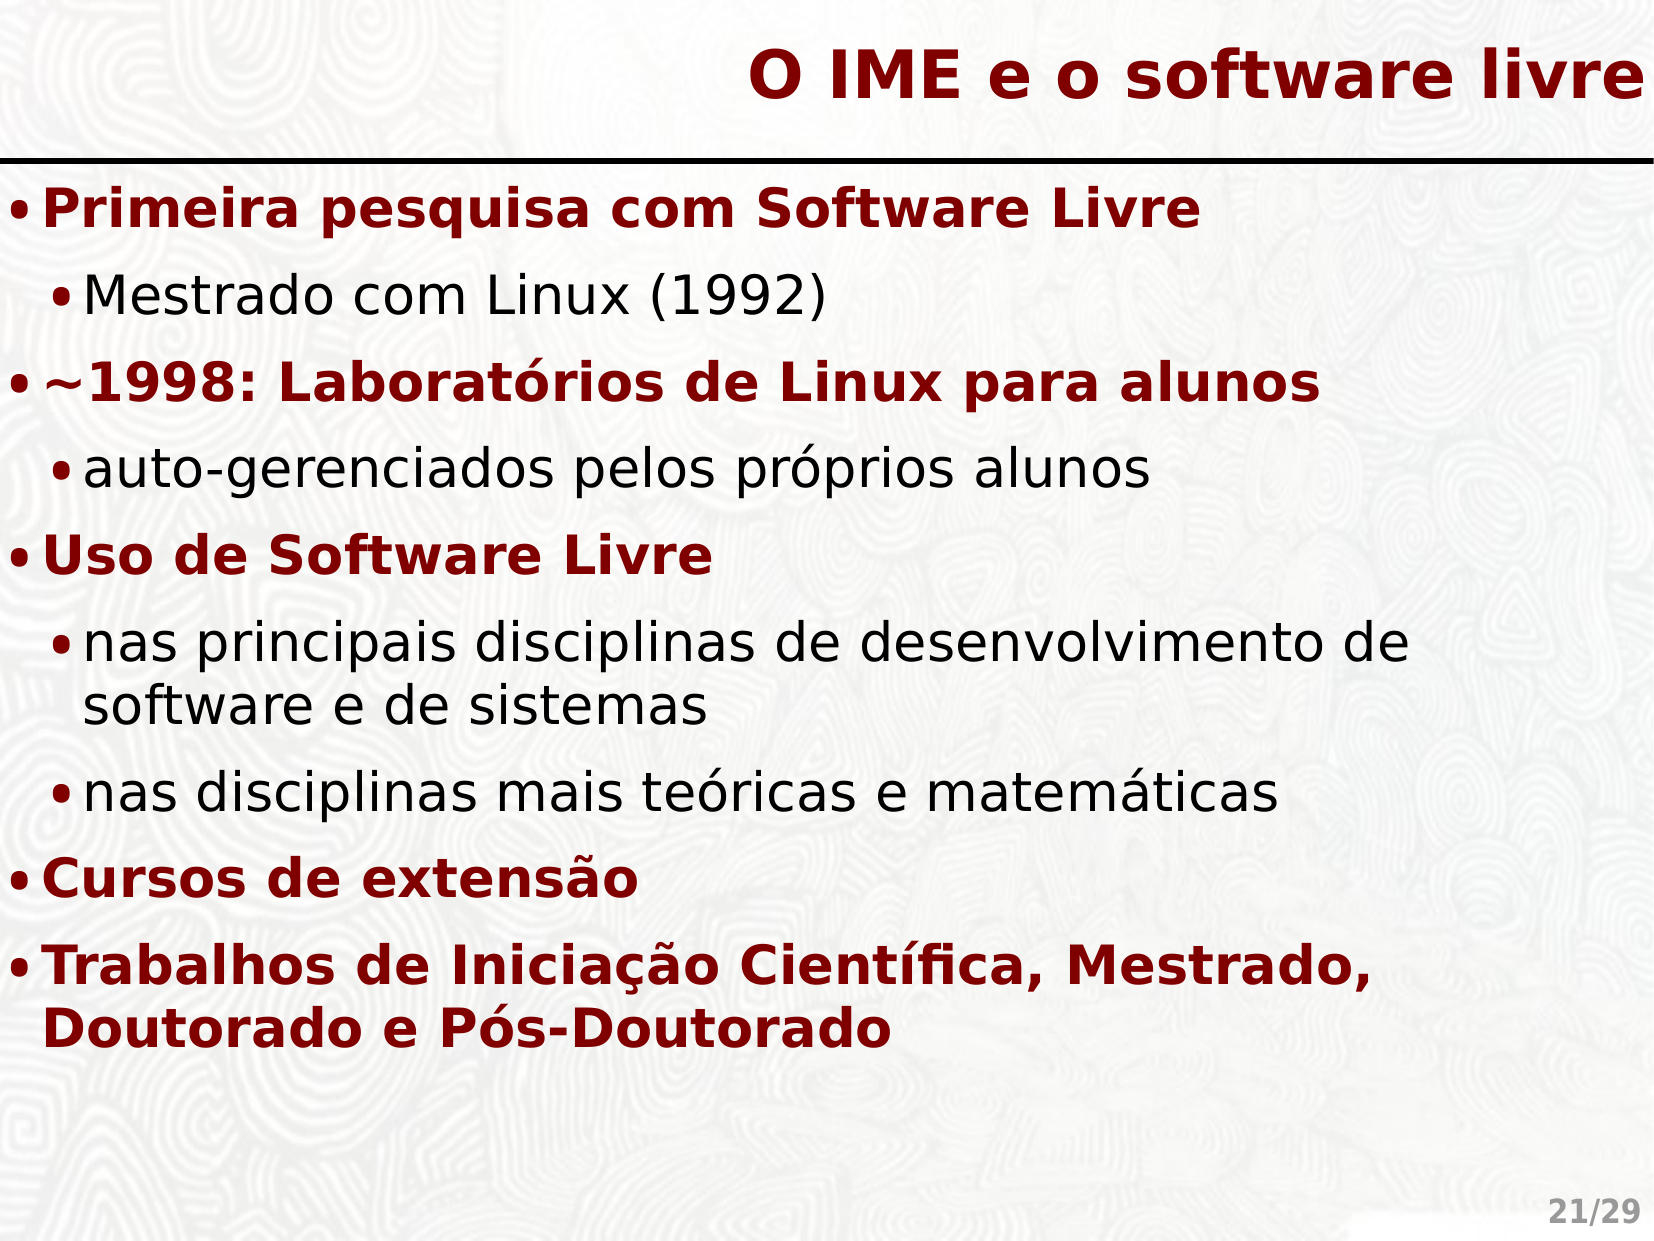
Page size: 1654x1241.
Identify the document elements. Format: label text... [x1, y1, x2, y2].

picture [0, 0, 1654, 158]
title O IME e o software livre [602, 0, 1648, 153]
picture [0, 164, 1654, 1241]
list Primeira pesquisa com Software Livre Mestrado com Linux (1992) ~1998: Laboratórios de Linux para alunos auto-gerenciados pelos próprios alunos Uso de Software Livre nas principais disciplinas de desenvolvimento de software e de sistemas nas disciplinas mais teóricas e matemáticas Cursos de extensão Trabalhos de Iniciação Científica, Mestrado, Doutorado e Pós-Doutorado [5, 177, 1654, 1229]
